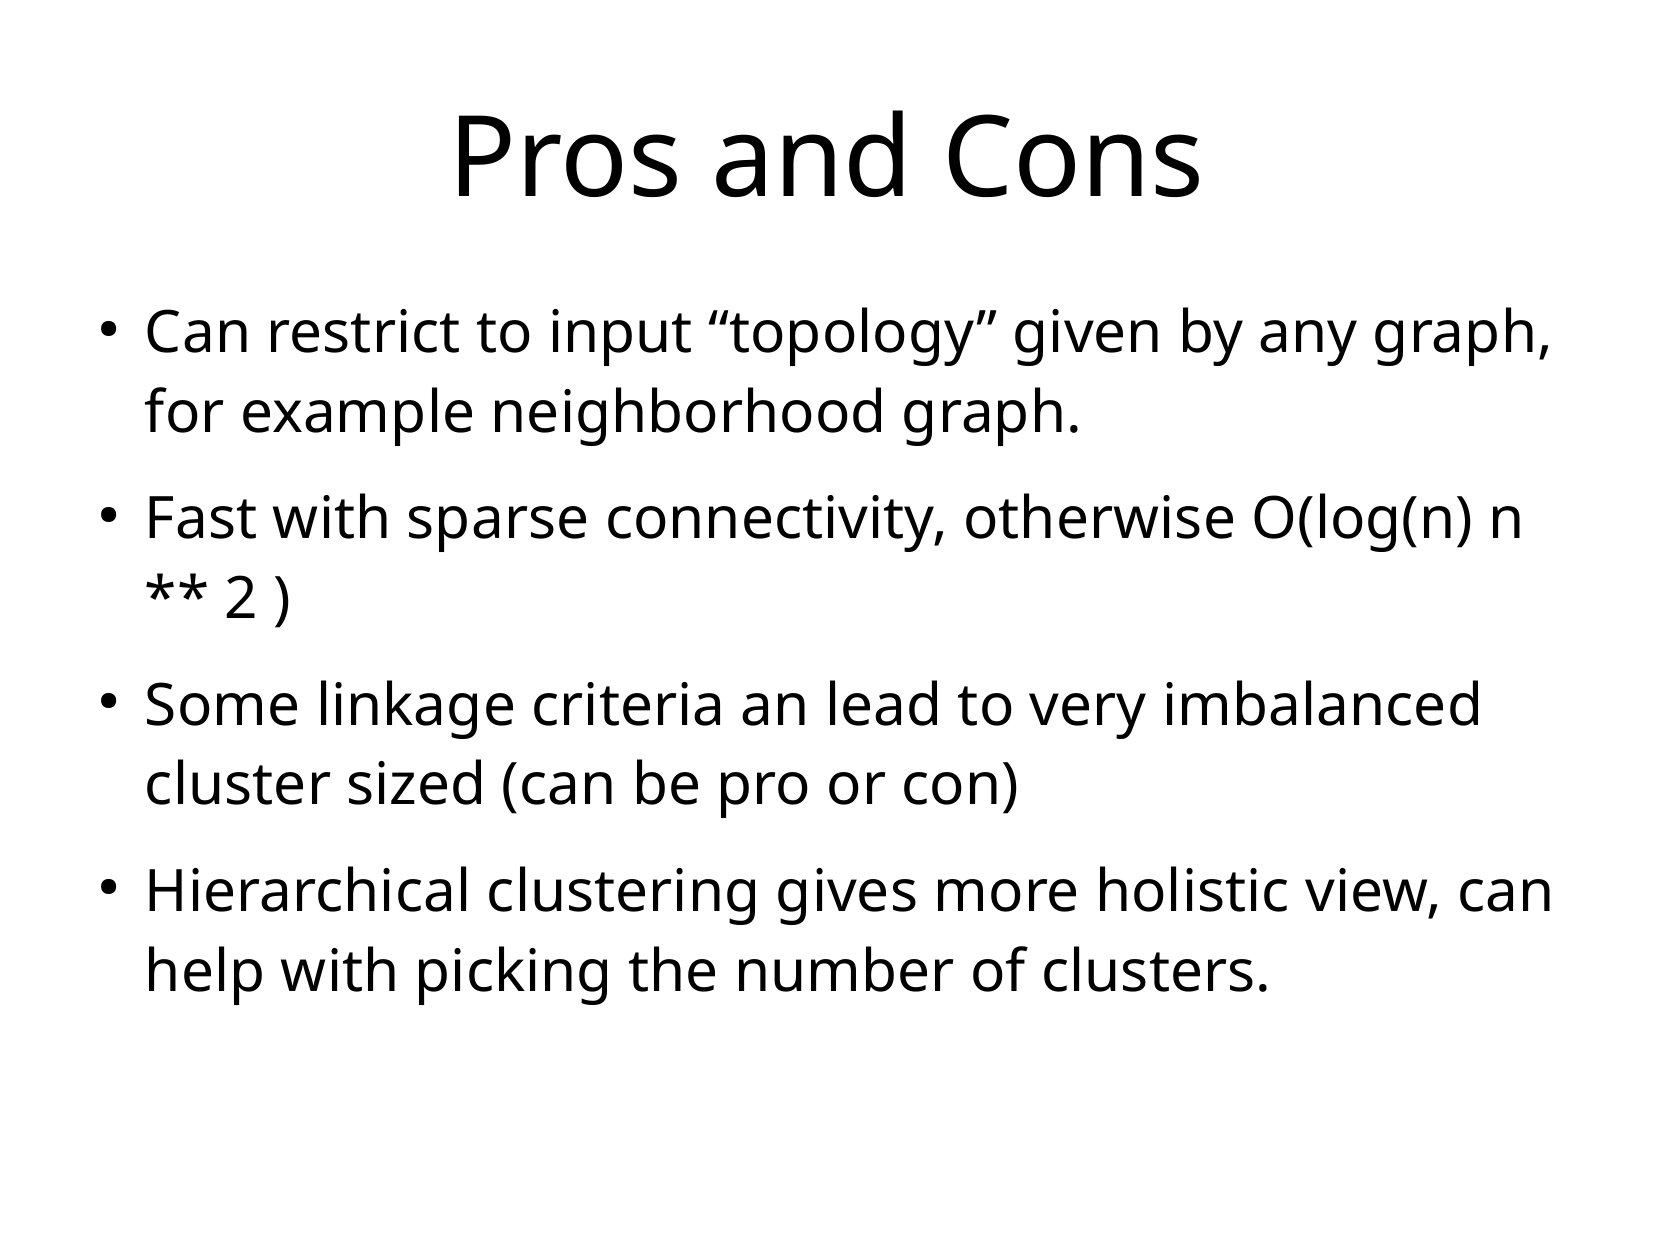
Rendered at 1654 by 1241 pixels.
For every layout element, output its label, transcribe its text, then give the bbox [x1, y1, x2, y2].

list Can restrict to input “topology” given by any graph, for example neighborhood graph. Fast with sparse connectivity, otherwise O(log(n) n ** 2 ) Some linkage criteria an lead to very imbalanced cluster sized (can be pro or con) Hierarchical clustering gives more holistic view, can help with picking the number of clusters. [82, 290, 1571, 1010]
title Pros and Cons [82, 49, 1571, 257]
